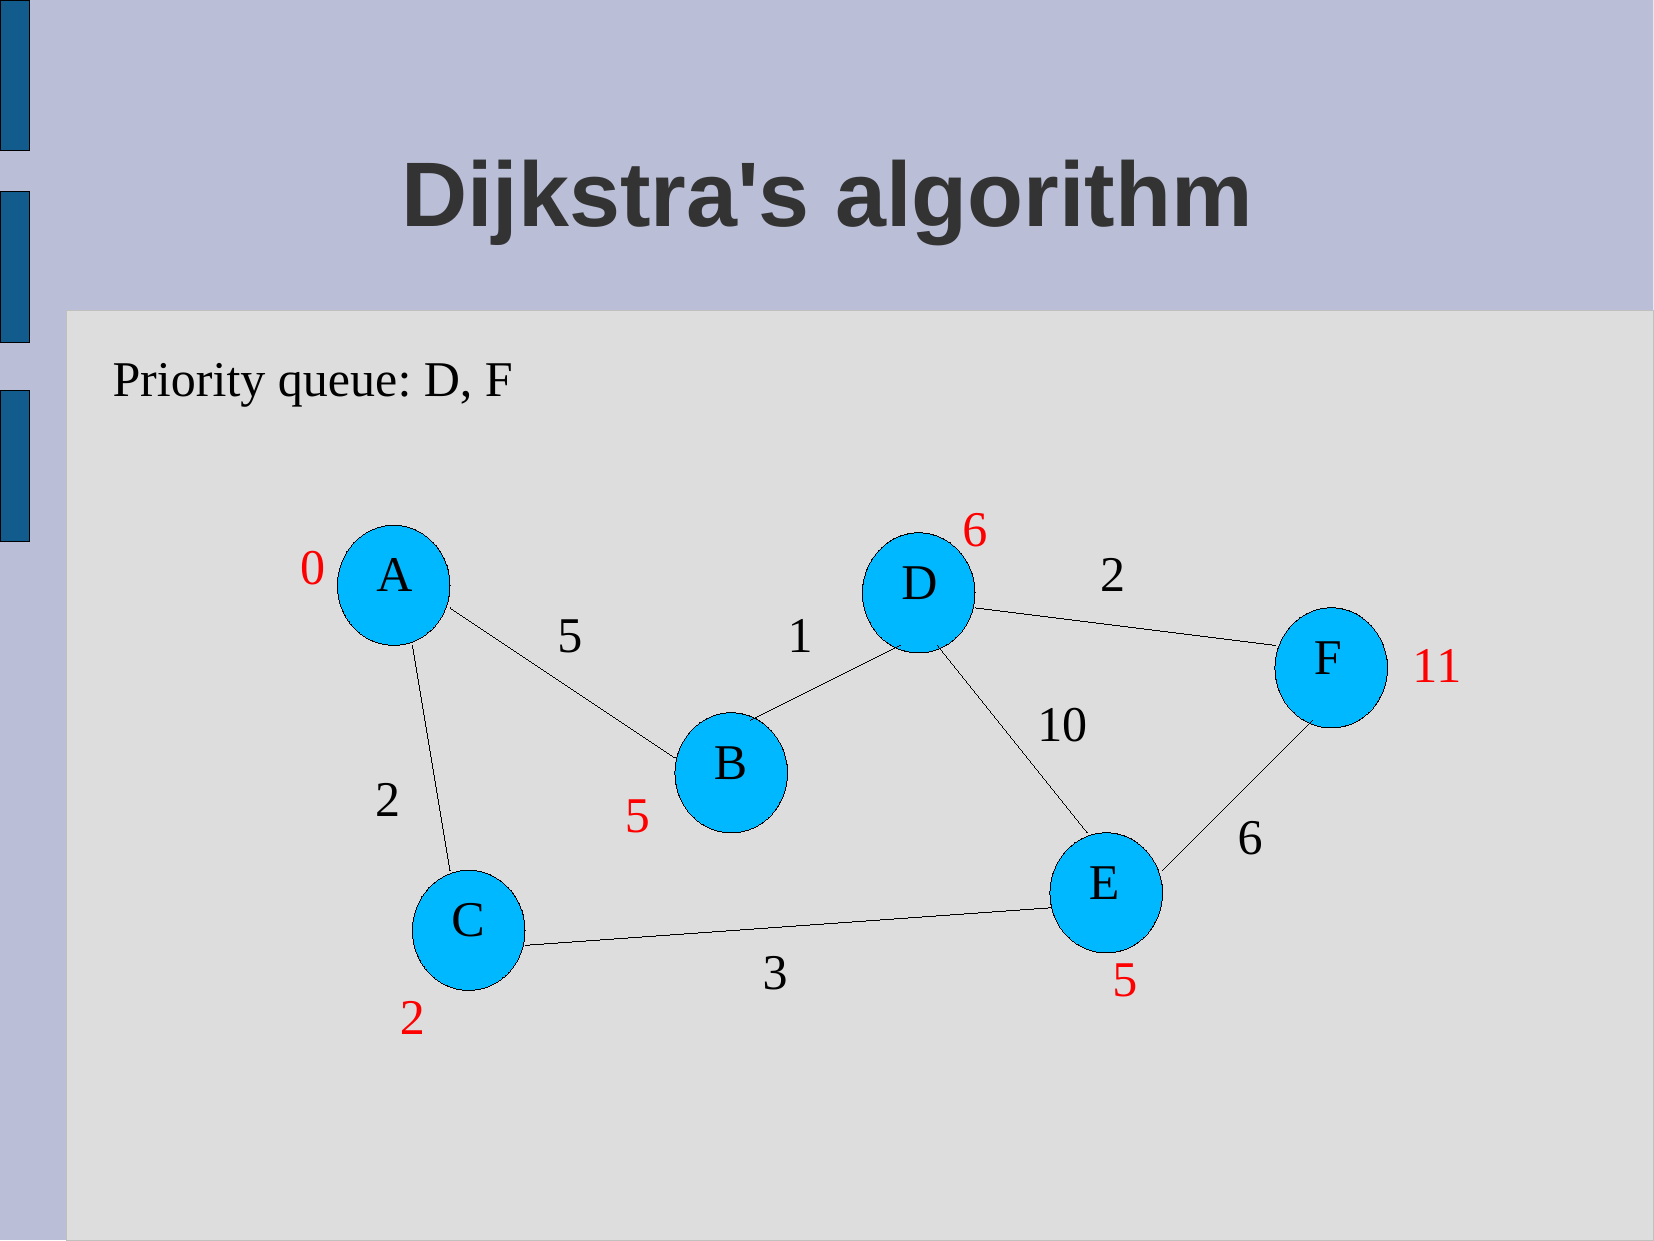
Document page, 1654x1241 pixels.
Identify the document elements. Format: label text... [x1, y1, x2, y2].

text_box 2 [375, 772, 401, 828]
text_box 5 [1112, 952, 1138, 1008]
title Dijkstra's algorithm [121, 91, 1534, 299]
text_box 1 [787, 607, 813, 664]
text_box C [451, 892, 485, 948]
text_box A [376, 547, 413, 603]
text_box 5 [624, 787, 650, 844]
text_box [412, 870, 526, 991]
text_box 3 [762, 945, 788, 1001]
text_box D [901, 554, 938, 611]
text_box B [713, 734, 748, 791]
text_box [337, 525, 451, 646]
text_box 6 [1237, 809, 1263, 866]
text_box 2 [399, 989, 451, 1103]
text_box 11 [1412, 637, 1463, 694]
text_box 0 [300, 539, 326, 596]
text_box 10 [1037, 697, 1088, 753]
text_box F [1313, 629, 1342, 686]
text_box [1049, 832, 1163, 953]
text_box E [1088, 854, 1120, 911]
text_box 2 [1099, 547, 1126, 603]
text_box Priority queue: D, F [112, 352, 514, 408]
text_box 5 [557, 607, 583, 664]
text_box [1274, 607, 1388, 728]
text_box [674, 712, 788, 833]
text_box [862, 532, 976, 653]
text_box 6 [962, 502, 988, 558]
